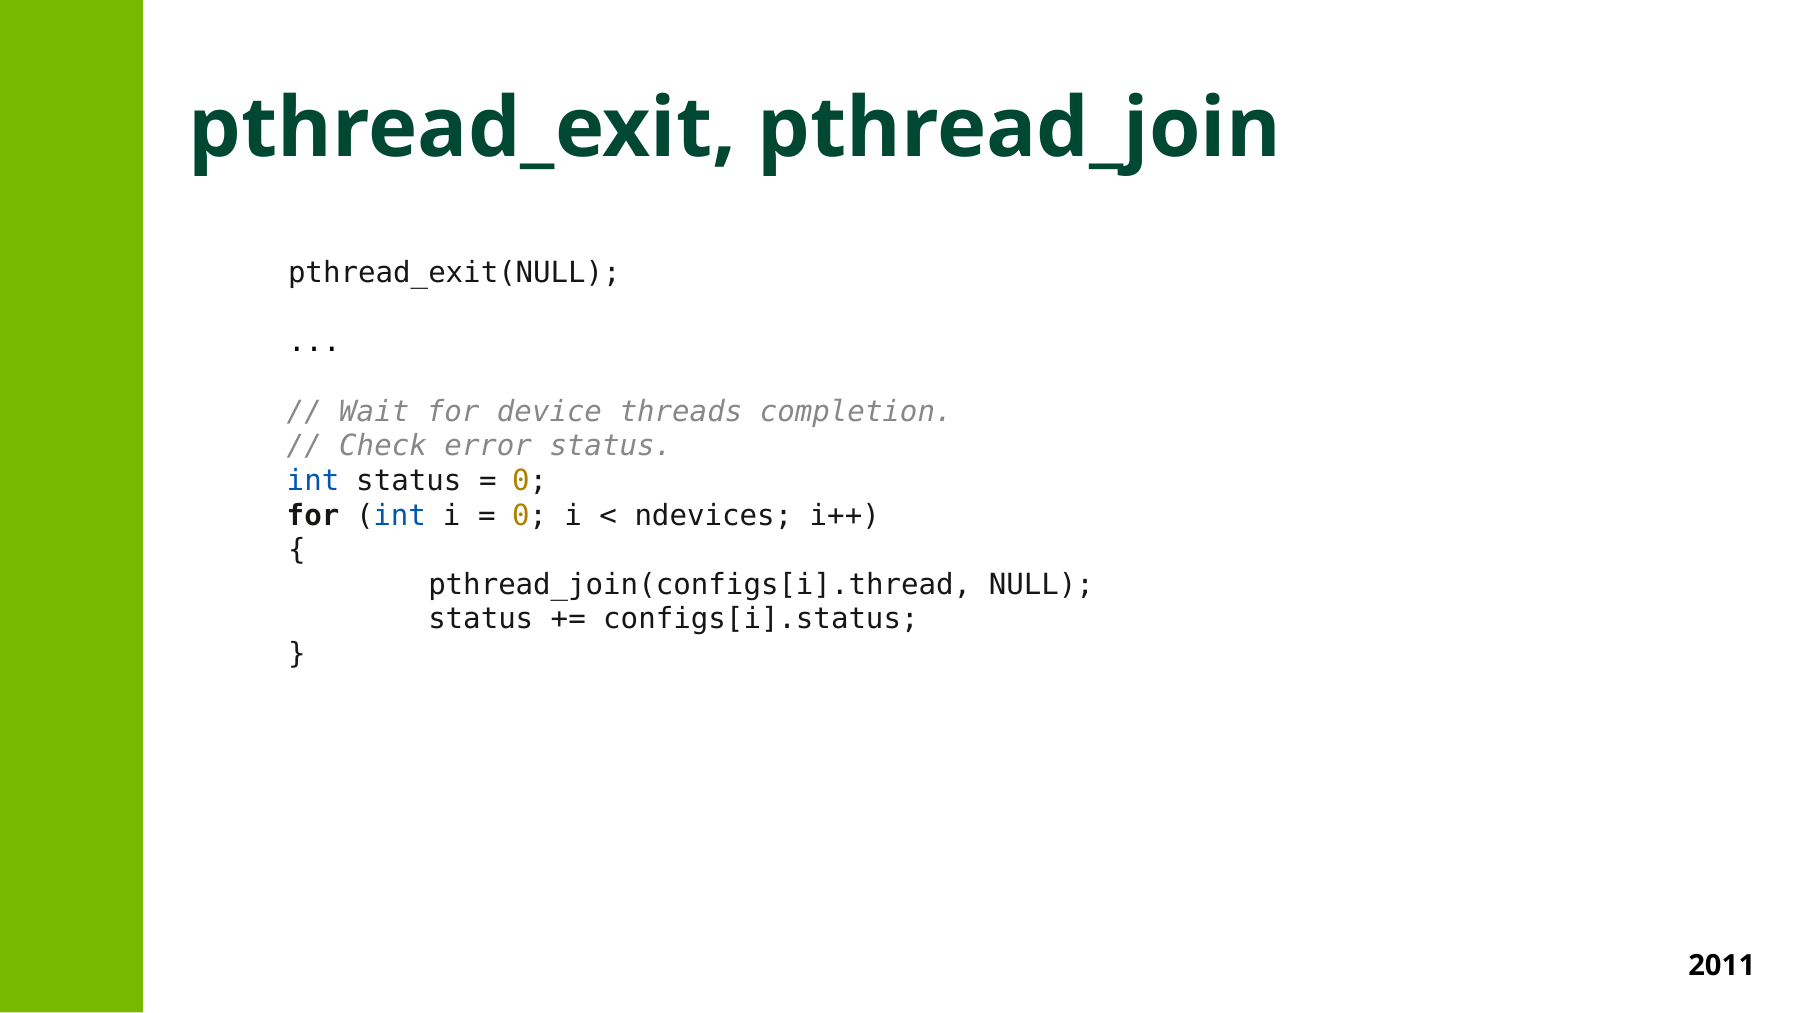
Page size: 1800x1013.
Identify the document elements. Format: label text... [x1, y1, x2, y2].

title pthread_exit, pthread_join [188, 40, 1733, 211]
chart [146, 255, 1733, 931]
